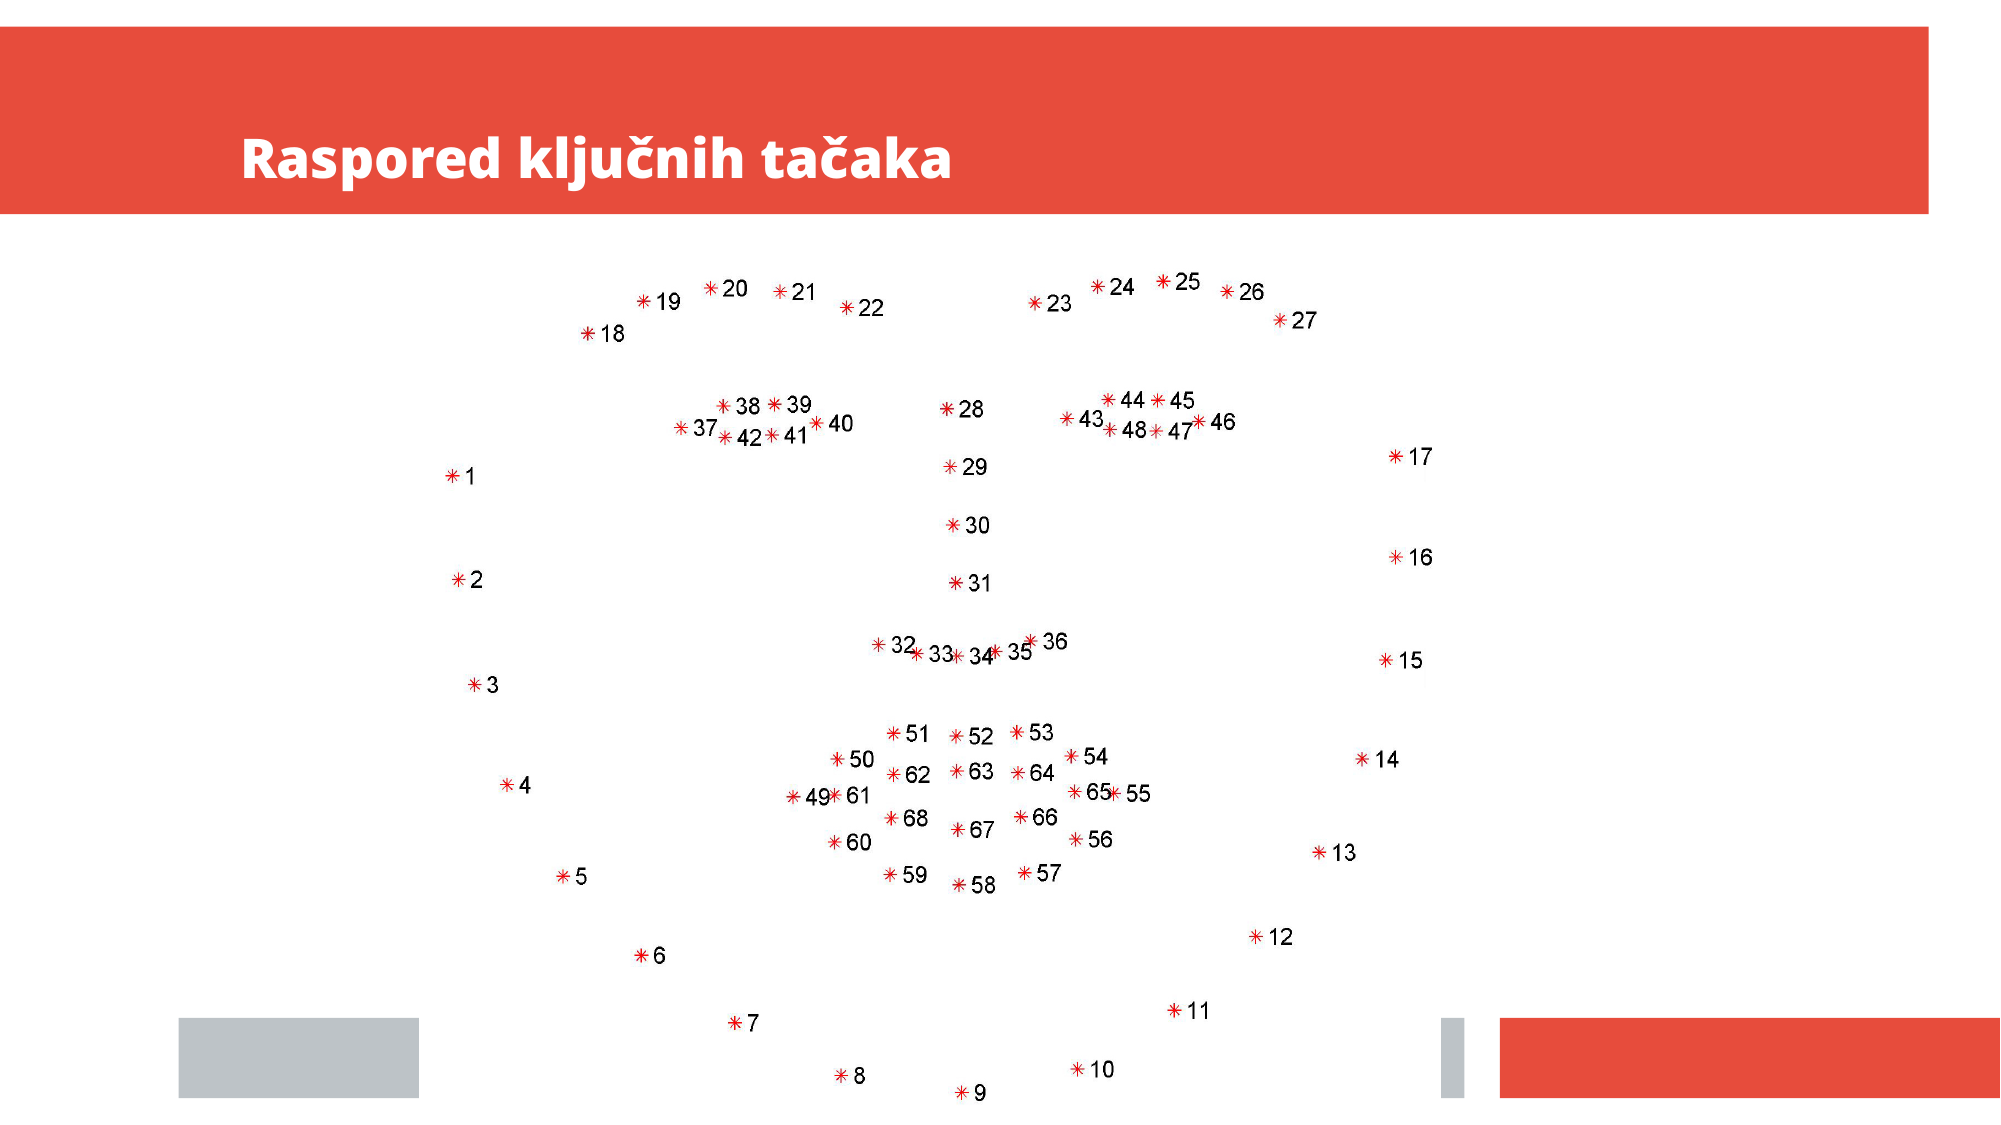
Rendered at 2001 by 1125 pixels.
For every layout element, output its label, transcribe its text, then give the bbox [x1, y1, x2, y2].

title Raspored ključnih tačaka [225, 112, 1800, 357]
picture [419, 254, 1441, 1111]
